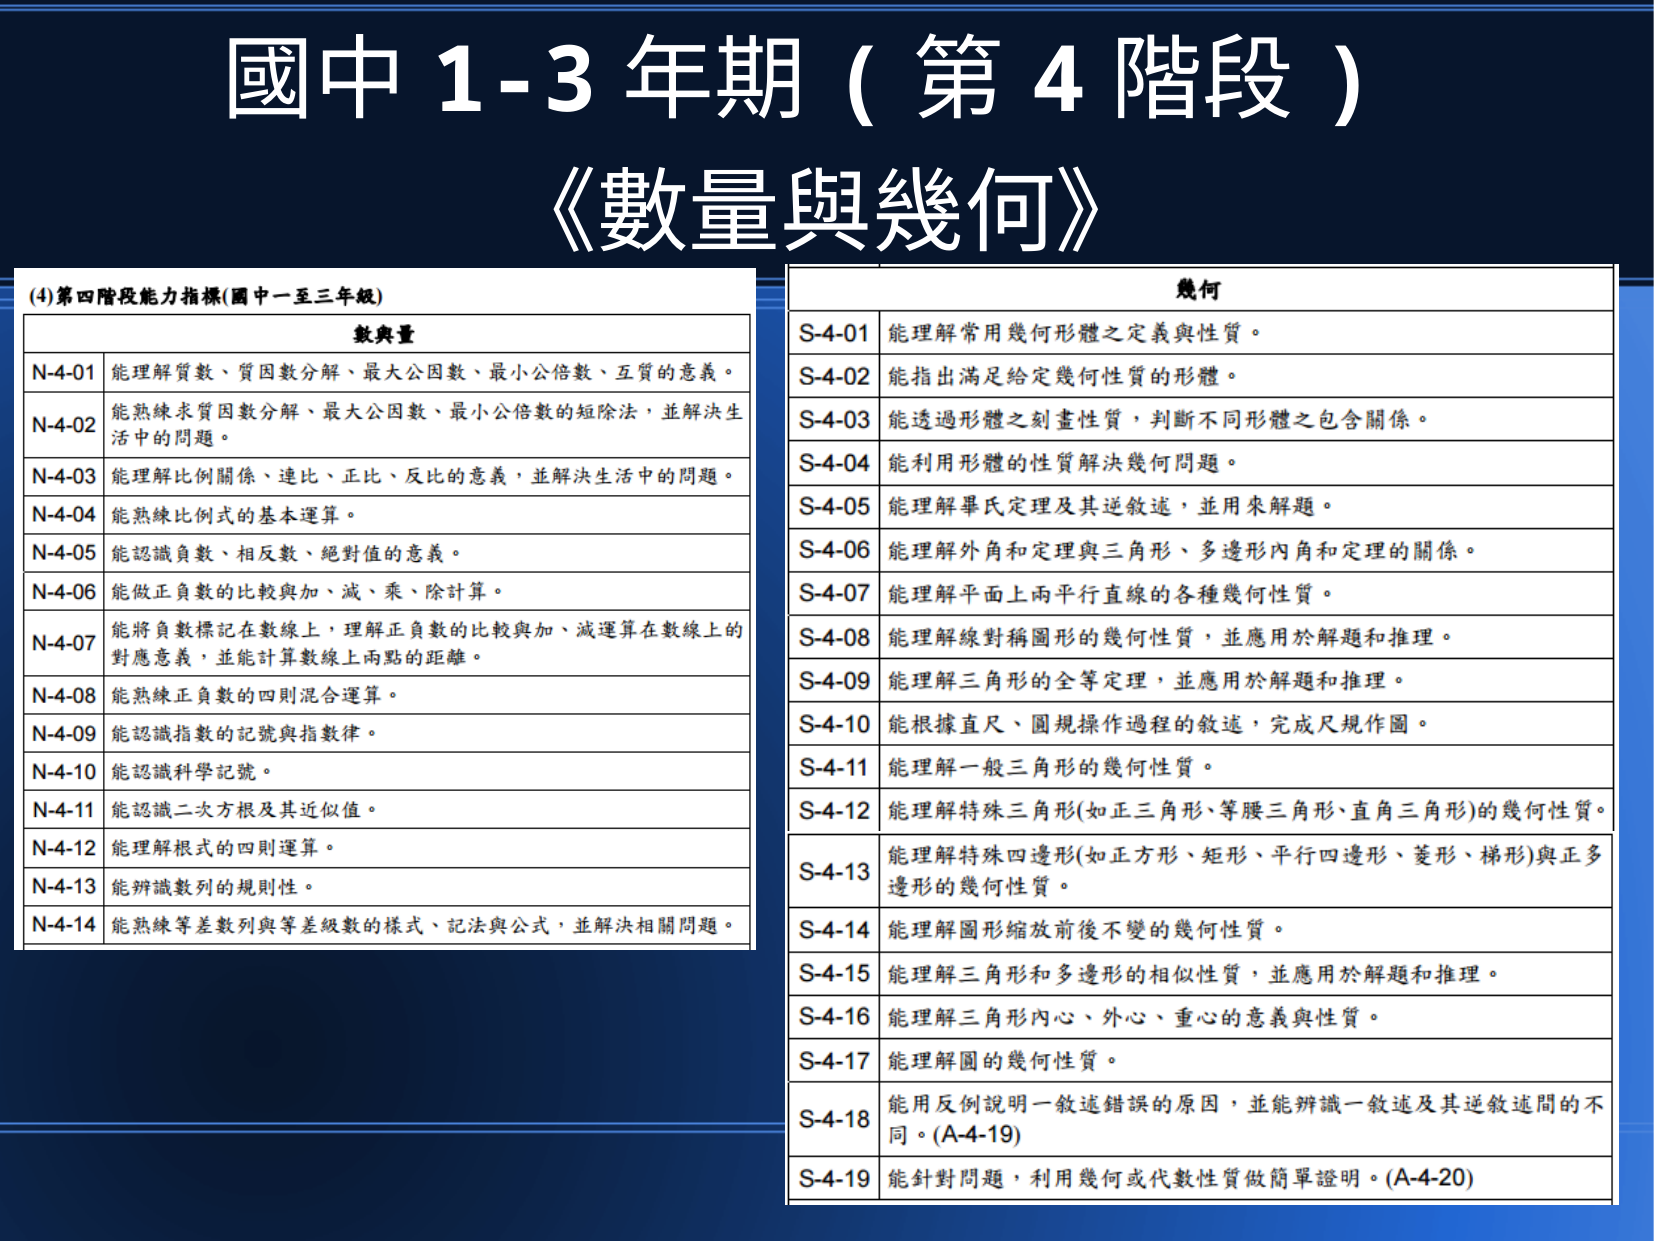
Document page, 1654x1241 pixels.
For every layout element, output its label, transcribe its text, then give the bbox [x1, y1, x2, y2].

picture [0, 0, 1654, 1241]
title 國中1-3年期(第4階段) 《數量與幾何》 [82, 27, 1571, 249]
